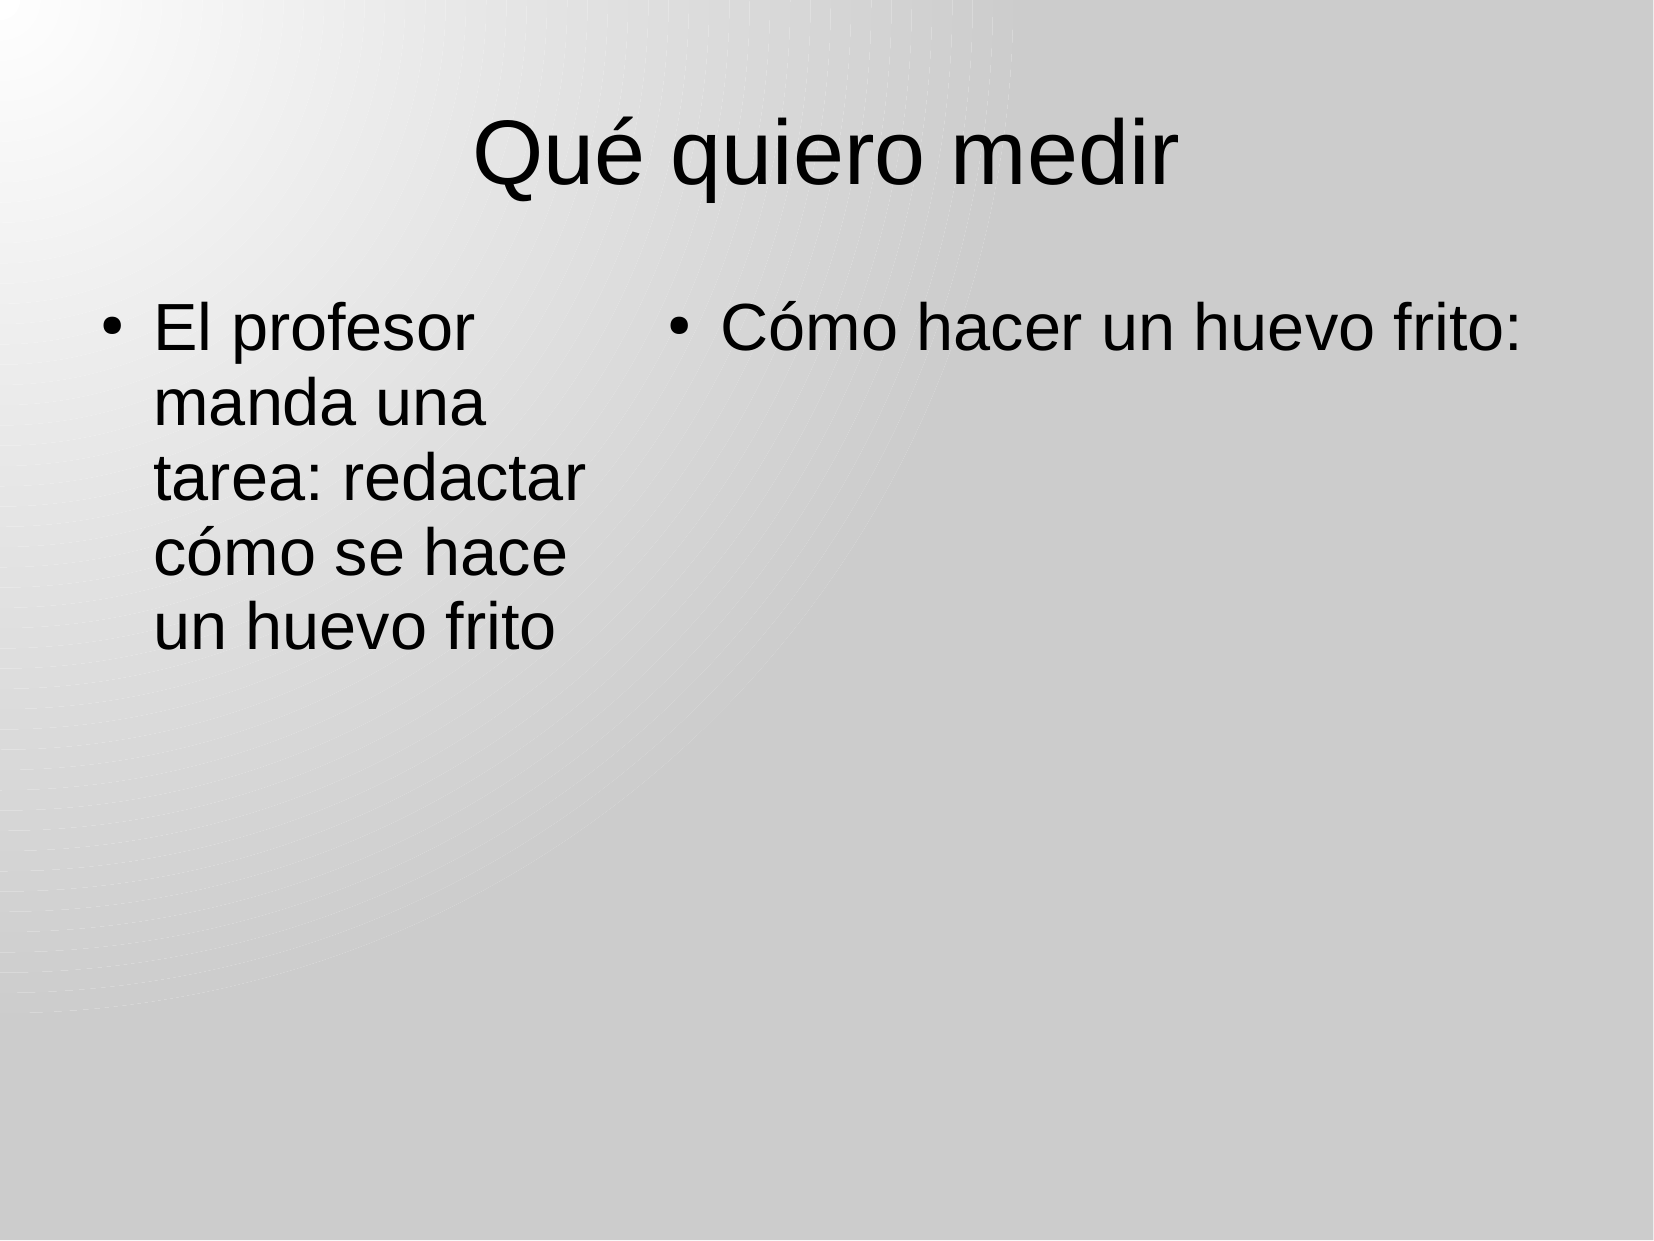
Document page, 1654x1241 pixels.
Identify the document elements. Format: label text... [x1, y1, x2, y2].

list Cómo hacer un huevo frito: [649, 290, 1539, 1109]
list El profesor manda una tarea: redactar cómo se hace un huevo frito [82, 290, 591, 1109]
title Qué quiero medir [82, 49, 1571, 257]
